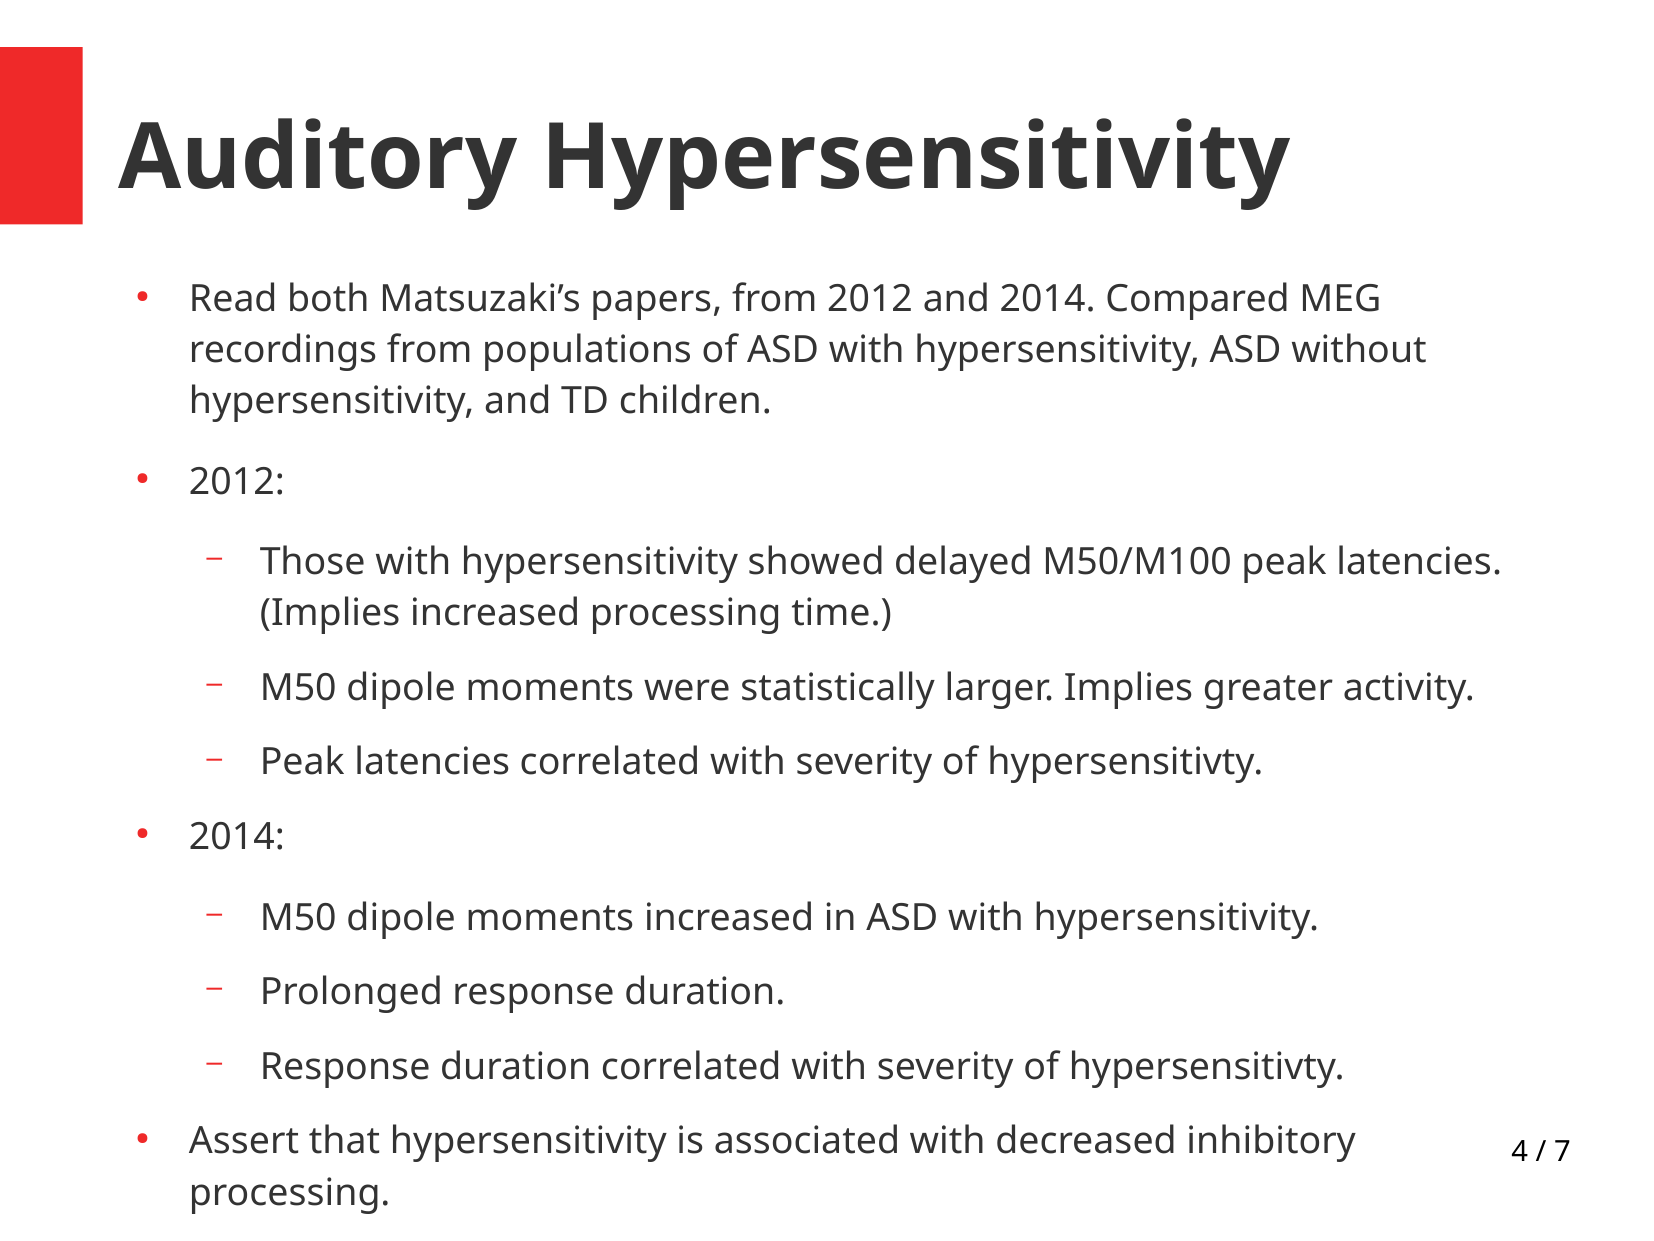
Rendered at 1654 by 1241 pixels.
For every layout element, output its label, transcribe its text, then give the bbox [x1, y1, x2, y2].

title Auditory Hypersensitivity [118, 49, 1571, 257]
list Read both Matsuzaki’s papers, from 2012 and 2014. Compared MEG recordings from populations of ASD with hypersensitivity, ASD without hypersensitivity, and TD children. 2012: Those with hypersensitivity showed delayed M50/M100 peak latencies. (Implies increased processing time.) M50 dipole moments were statistically larger. Implies greater activity. Peak latencies correlated with severity of hypersensitivty. 2014: M50 dipole moments increased in ASD with hypersensitivity. Prolonged response duration. Response duration correlated with severity of hypersensitivty. Assert that hypersensitivity is associated with decreased inhibitory processing. [118, 271, 1536, 1074]
